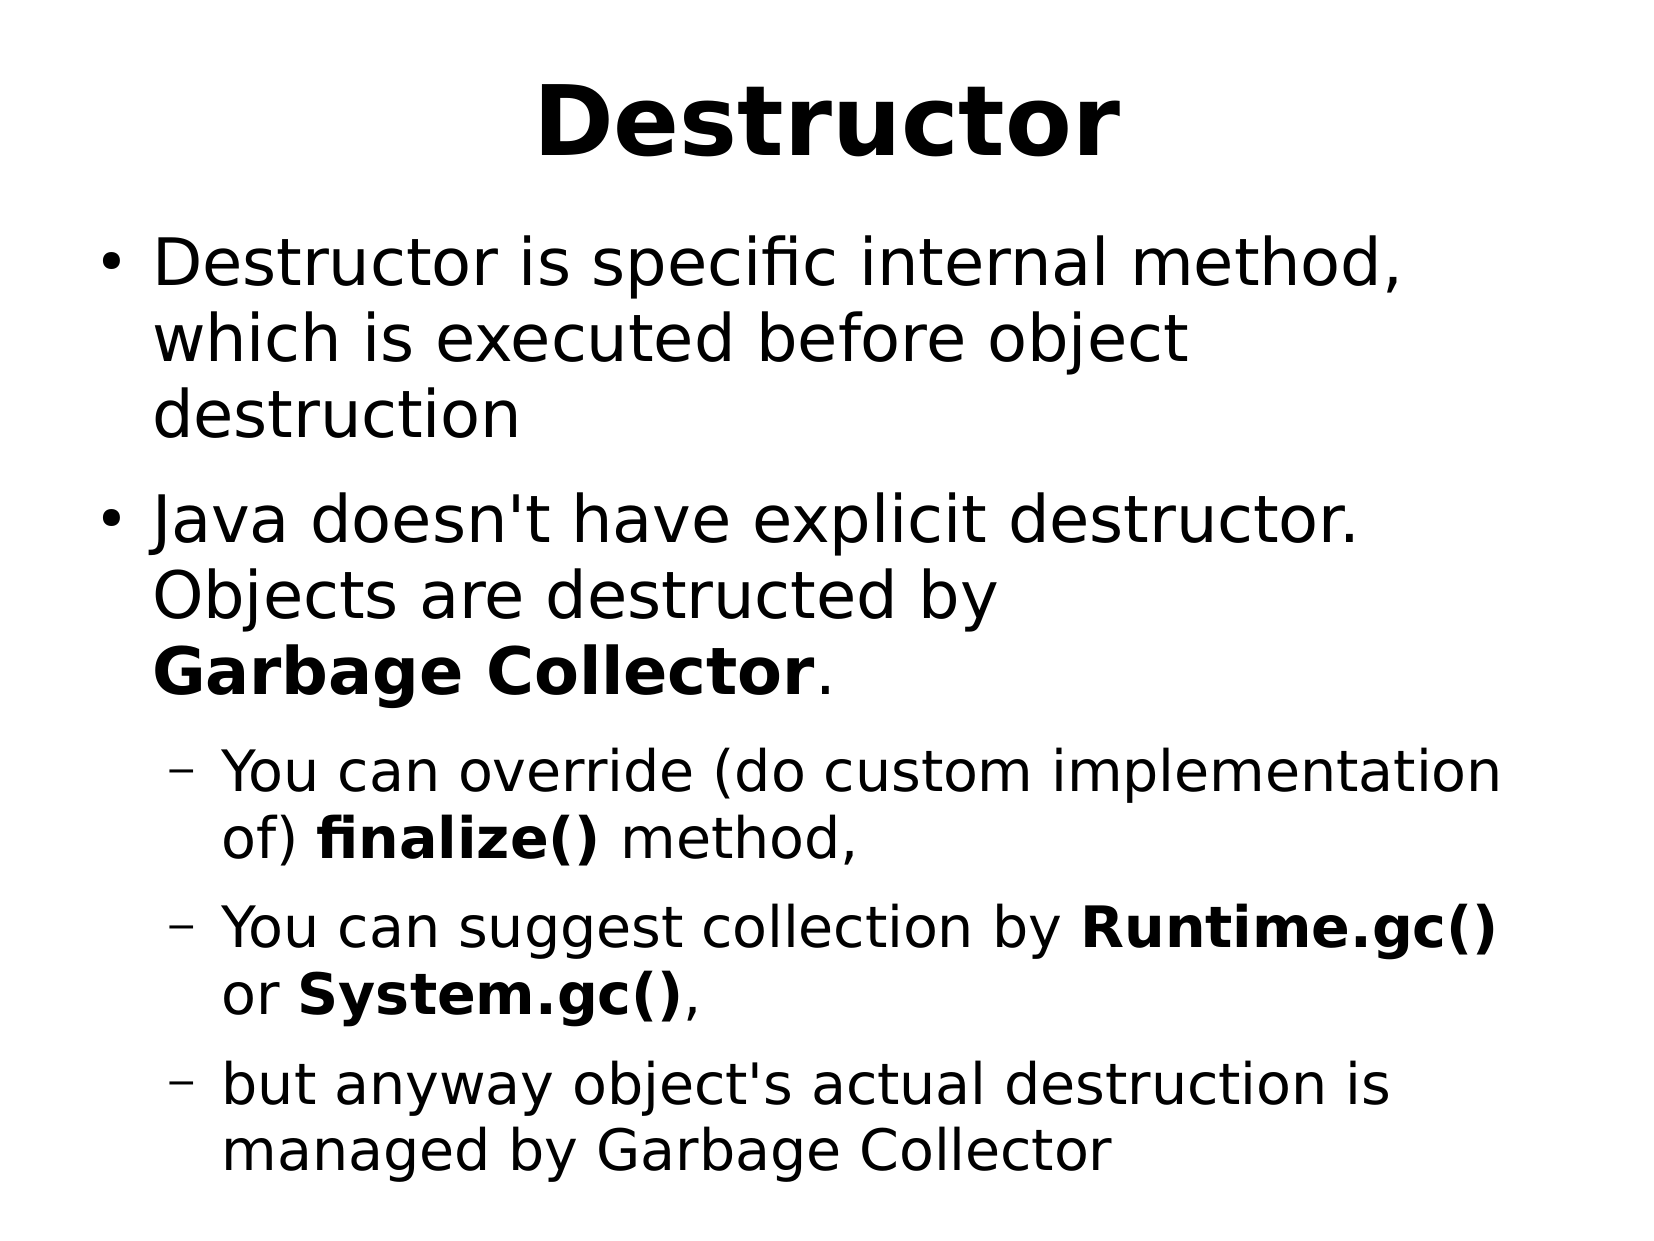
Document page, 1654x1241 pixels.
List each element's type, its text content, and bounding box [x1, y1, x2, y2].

list Destructor is specific internal method, which is executed before object destruction Java doesn't have explicit destructor. Objects are destructed by Garbage Collector. You can override (do custom implementation of) finalize() method, You can suggest collection by Runtime.gc() or System.gc(), but anyway object's actual destruction is managed by Garbage Collector [82, 225, 1538, 1186]
title Destructor [82, 49, 1571, 196]
